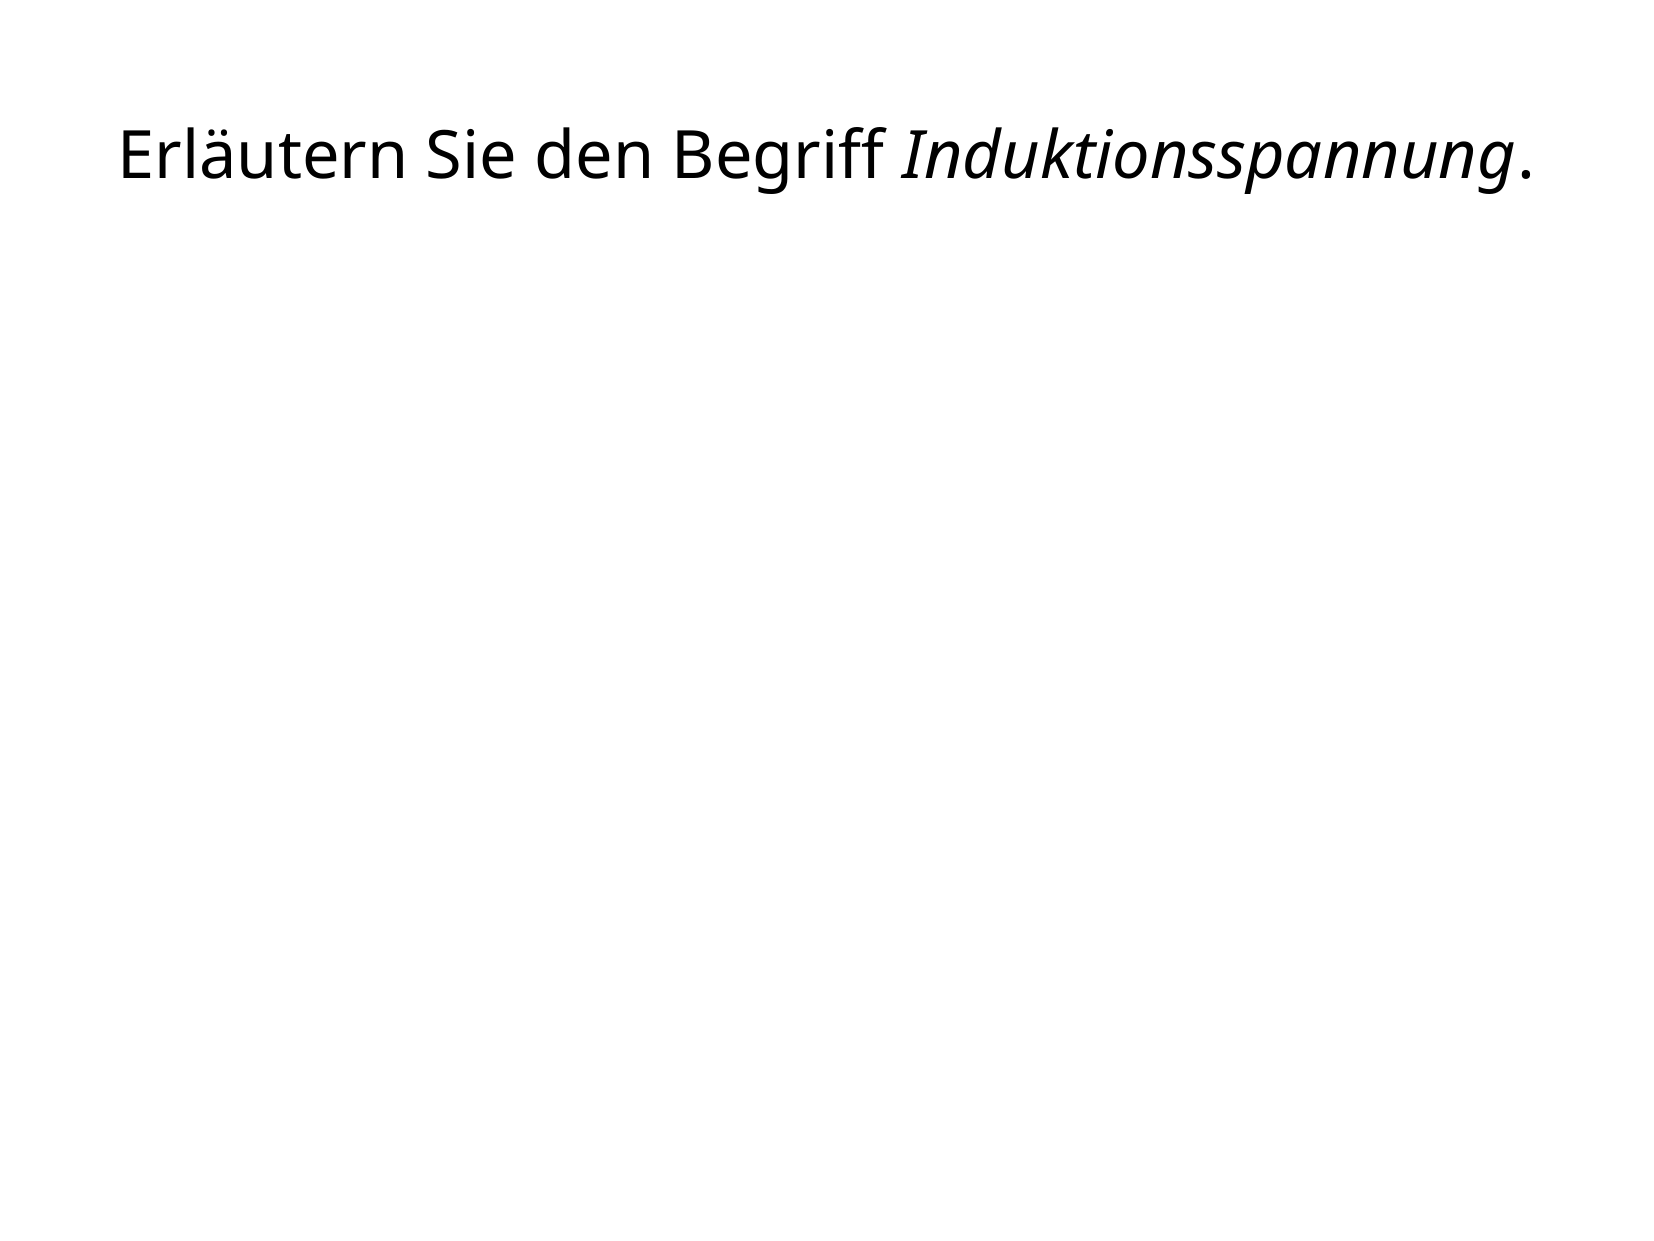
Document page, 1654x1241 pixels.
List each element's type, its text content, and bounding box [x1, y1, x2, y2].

title Erläutern Sie den Begriff Induktionsspannung. [82, 49, 1571, 257]
